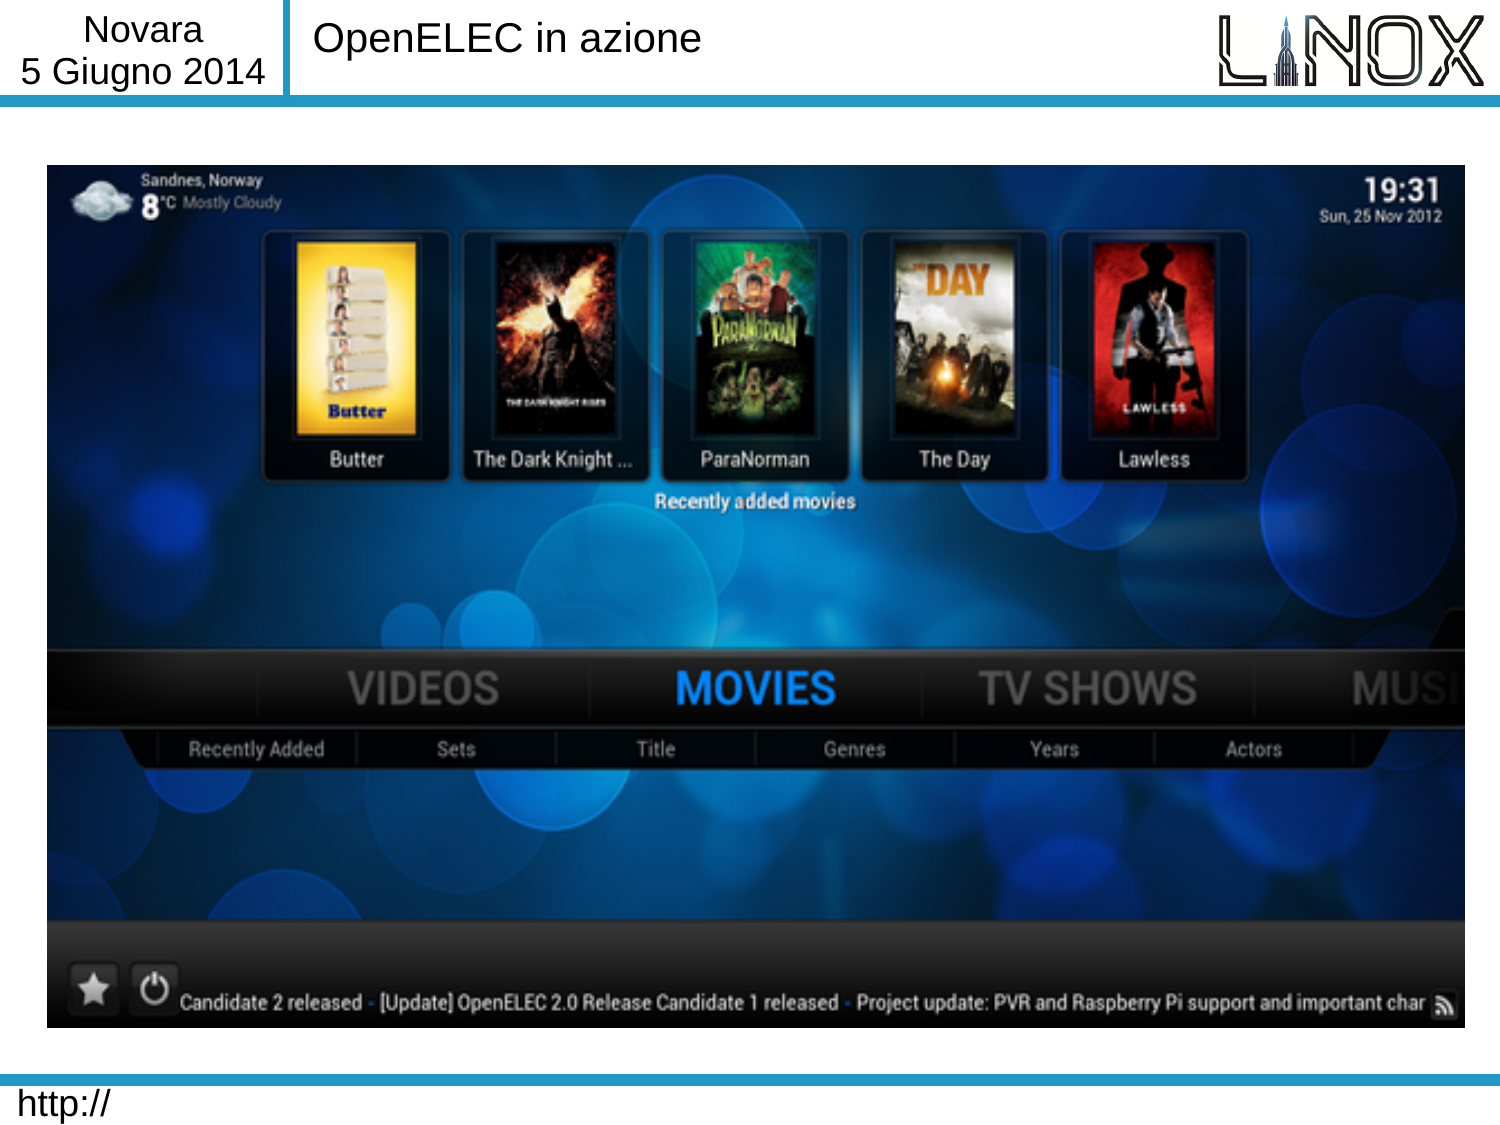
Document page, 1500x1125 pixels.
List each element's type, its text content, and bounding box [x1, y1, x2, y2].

list OpenELEC in azione [297, 7, 1323, 83]
picture [0, 0, 1500, 107]
picture [0, 1074, 1500, 1086]
picture [47, 165, 1465, 1028]
